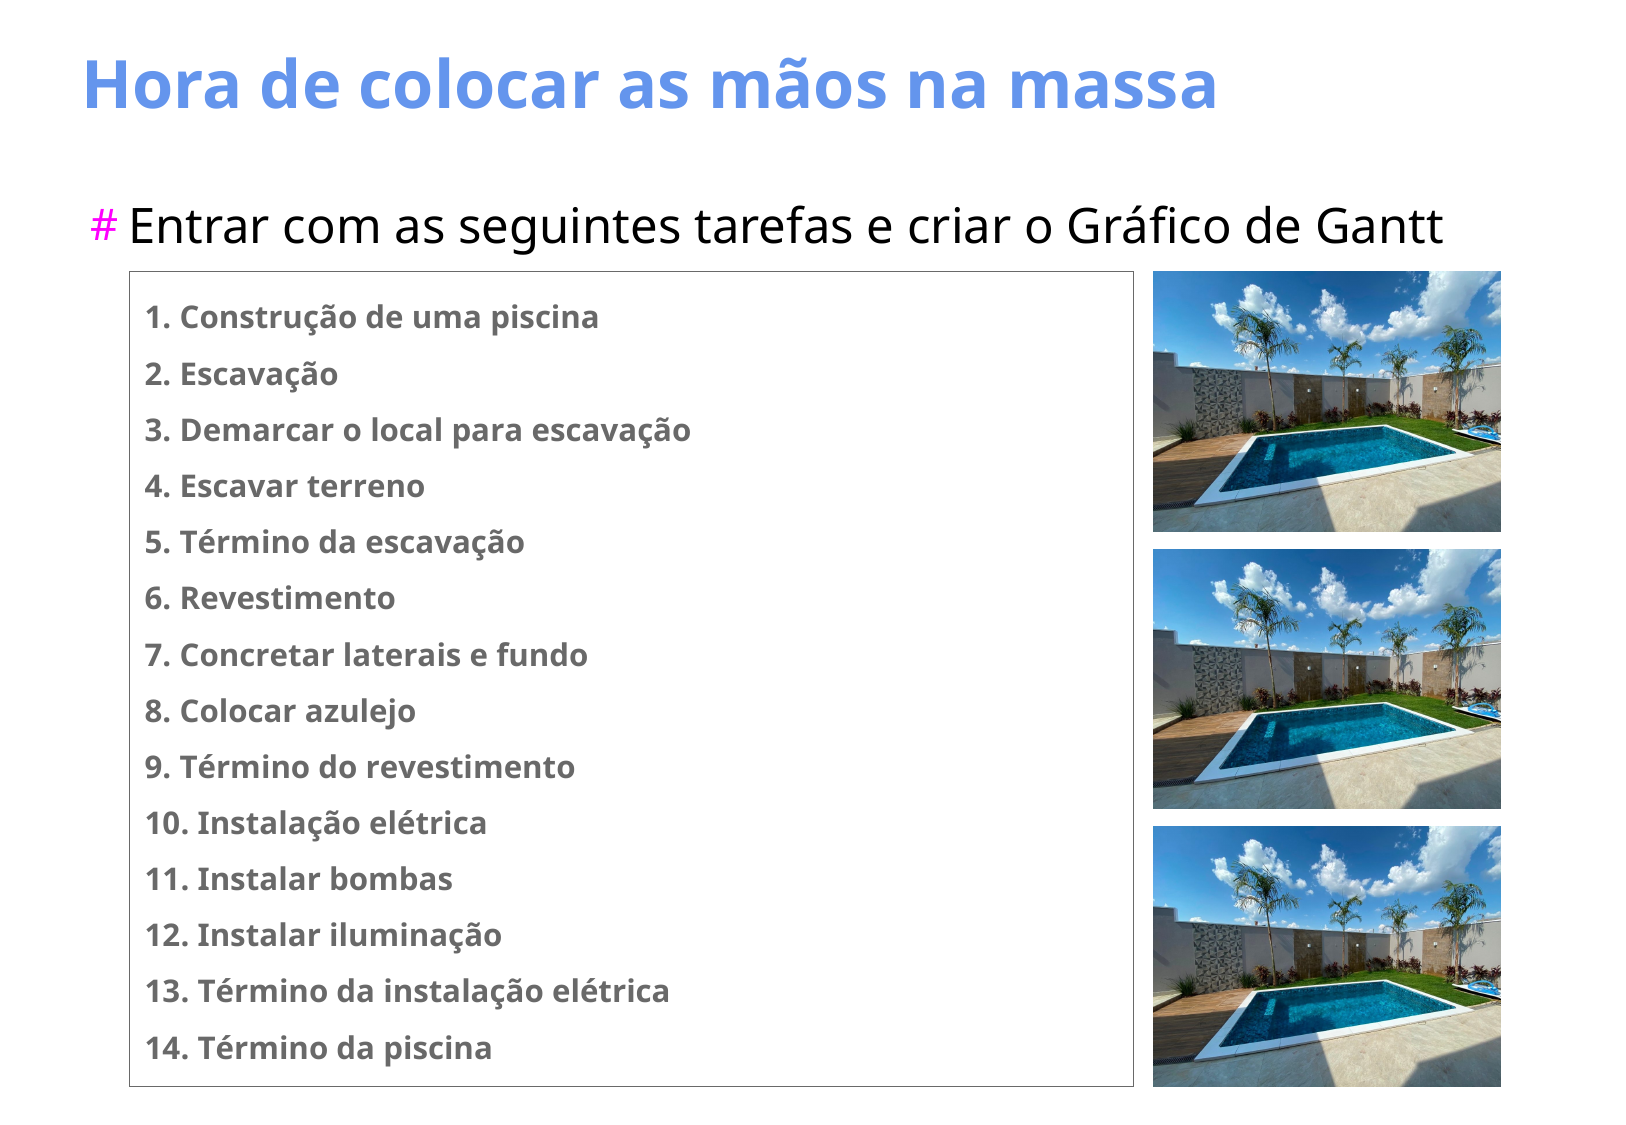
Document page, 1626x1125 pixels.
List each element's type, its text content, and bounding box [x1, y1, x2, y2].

list Entrar com as seguintes tarefas e criar o Gráfico de Gantt inicial [81, 165, 1544, 343]
picture [1153, 826, 1501, 1087]
picture [1153, 549, 1501, 810]
picture [1153, 271, 1501, 532]
text_box 1. Construção de uma piscina 2. Escavação 3. Demarcar o local para escavação 4. Escavar terreno 5. Término da escavação 6. Revestimento 7. Concretar laterais e fundo 8. Colocar azulejo 9. Término do revestimento 10. Instalação elétrica 11. Instalar bombas 12. Instalar iluminação 13. Término da instalação elétrica 14. Término da piscina [129, 271, 1134, 1087]
title Hora de colocar as mãos na massa [81, 41, 1544, 122]
